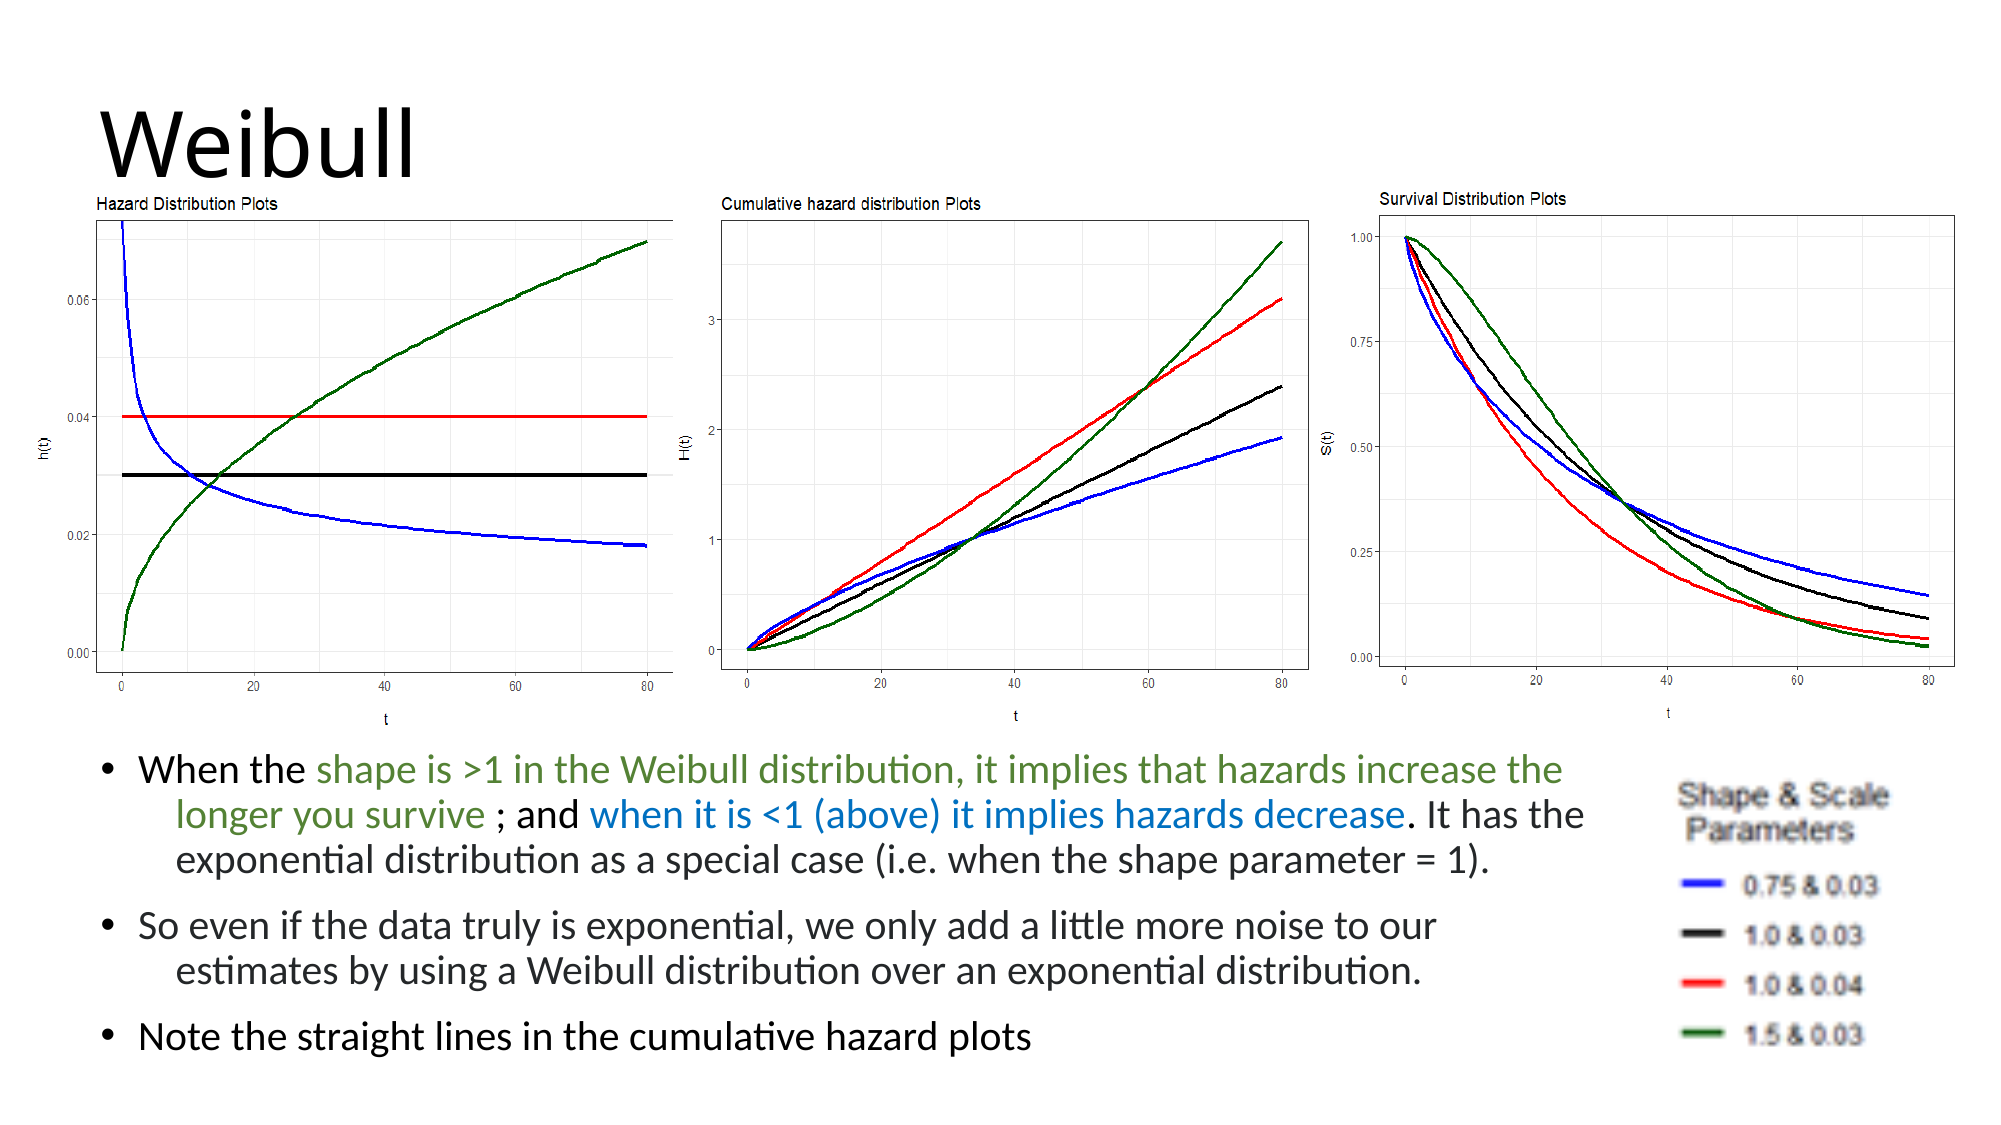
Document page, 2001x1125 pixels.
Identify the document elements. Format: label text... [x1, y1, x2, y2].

title Weibull [84, 39, 1810, 193]
picture [29, 187, 1972, 1105]
list When the shape is >1 in the Weibull distribution, it implies that hazards increase the longer you survive ; and when it is <1 (above) it implies hazards decrease. It has the exponential distribution as a special case (i.e. when the shape parameter = 1). So even if the data truly is exponential, we only add a little more noise to our estimates by using a Weibull distribution over an exponential distribution. Note the straight lines in the cumulative hazard plots [85, 740, 1624, 1069]
